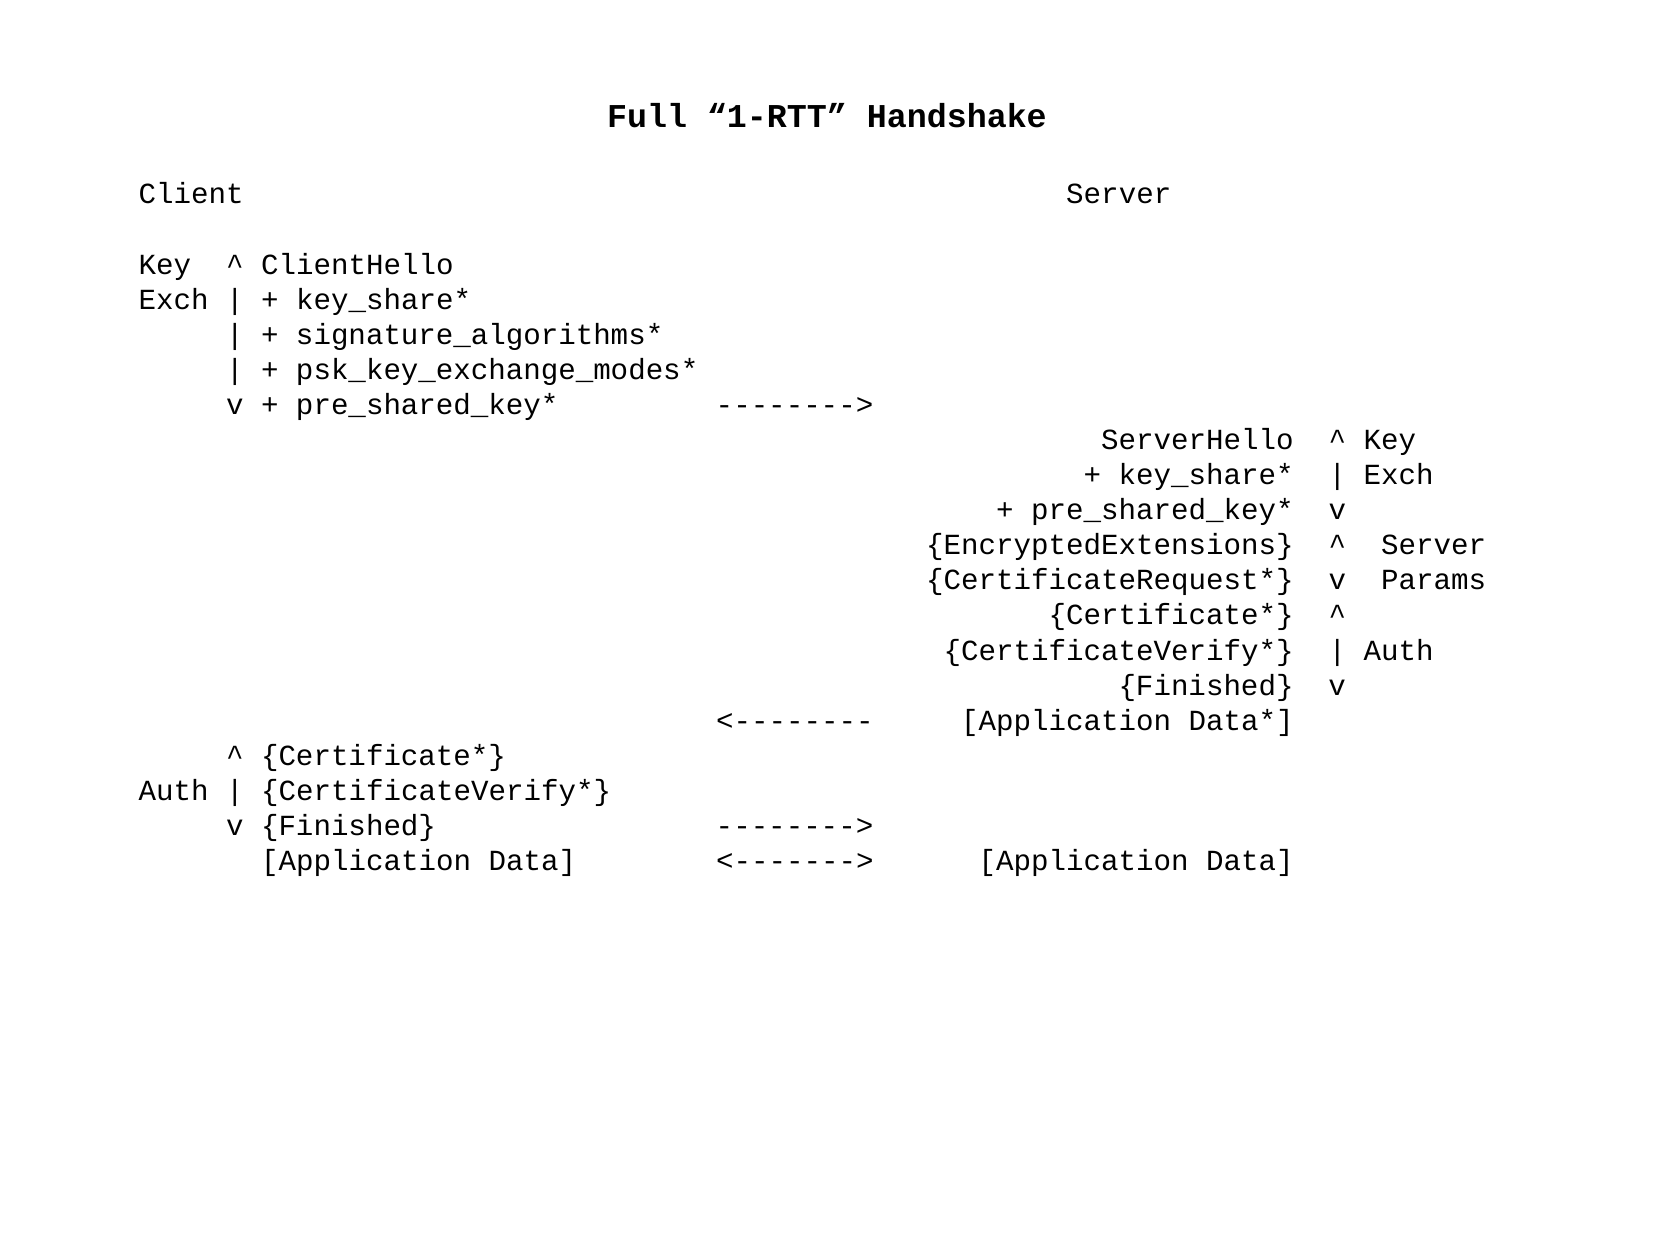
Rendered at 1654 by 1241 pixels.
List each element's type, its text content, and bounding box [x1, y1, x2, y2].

list Full “1-RTT” Handshake Client Server Key ^ ClientHello Exch | + key_share* | + signature_algorithms* | + psk_key_exchange_modes* v + pre_shared_key* --------> ServerHello ^ Key + key_share* | Exch + pre_shared_key* v {EncryptedExtensions} ^ Server {CertificateRequest*} v Params {Certificate*} ^ {CertificateVerify*} | Auth {Finished} v <-------- [Application Data*] ^ {Certificate*} Auth | {CertificateVerify*} v {Finished} --------> [Application Data] <-------> [Application Data] [82, 23, 1571, 1205]
